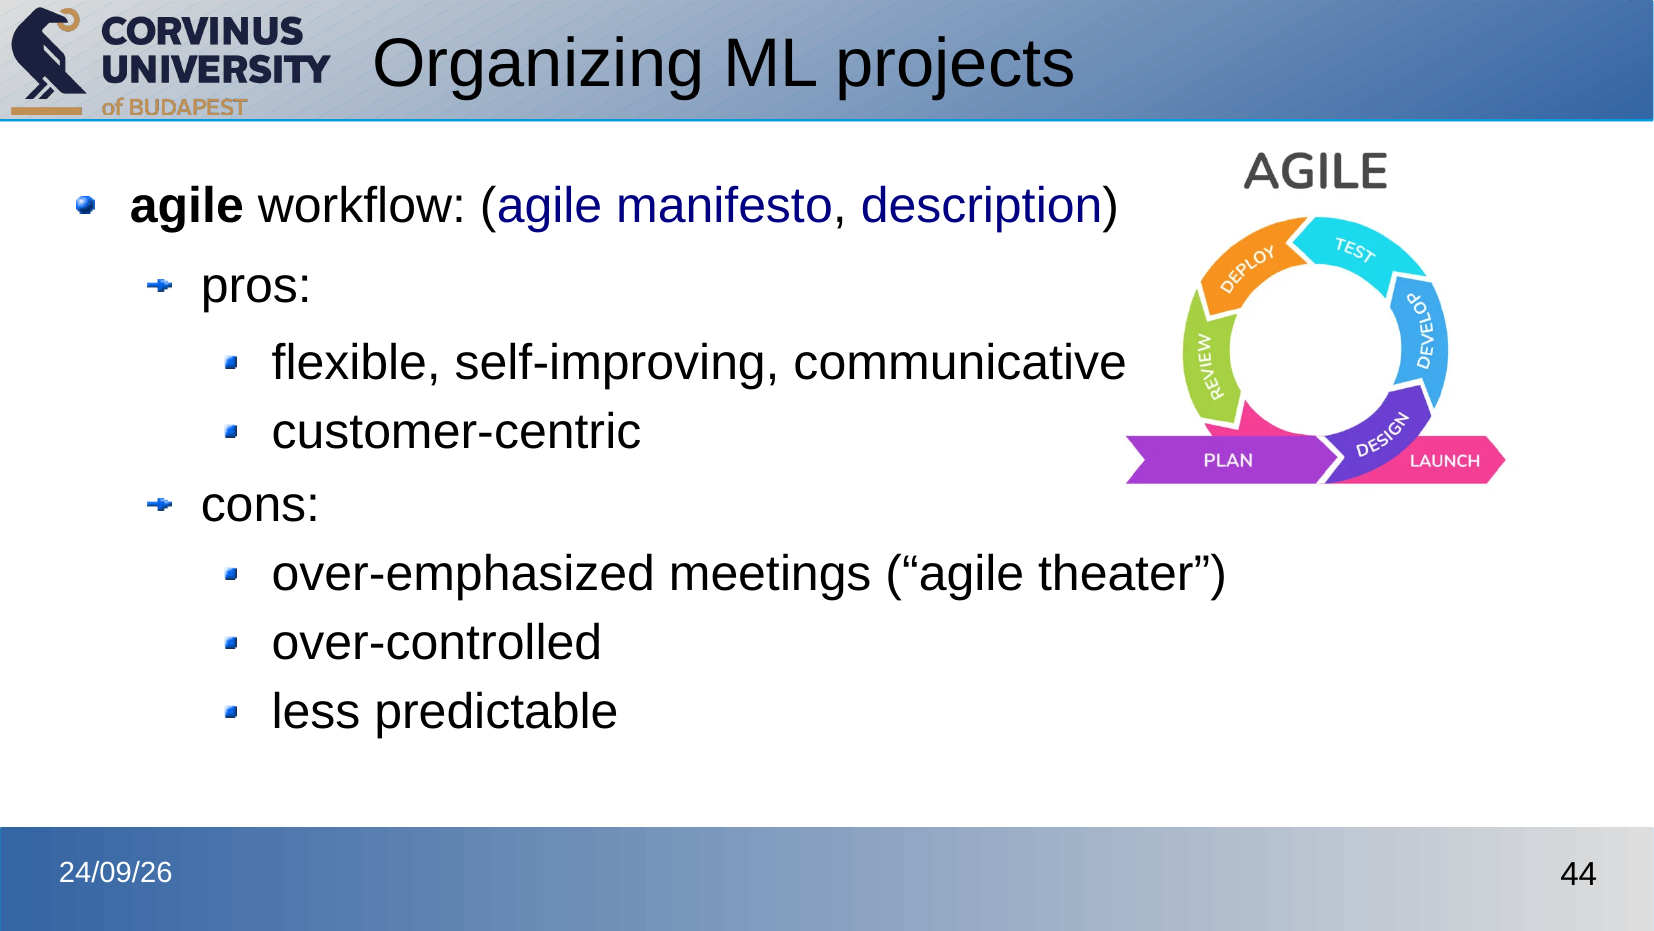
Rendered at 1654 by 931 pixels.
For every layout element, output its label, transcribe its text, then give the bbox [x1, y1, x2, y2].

title Organizing ML projects [372, 23, 1625, 103]
list agile workflow: (agile manifesto, description) pros: flexible, self-improving, communicative customer-centric cons: over-emphasized meetings (“agile theater”) over-controlled less predictable [59, 177, 1595, 768]
picture [11, 7, 331, 115]
picture [980, 135, 1651, 508]
